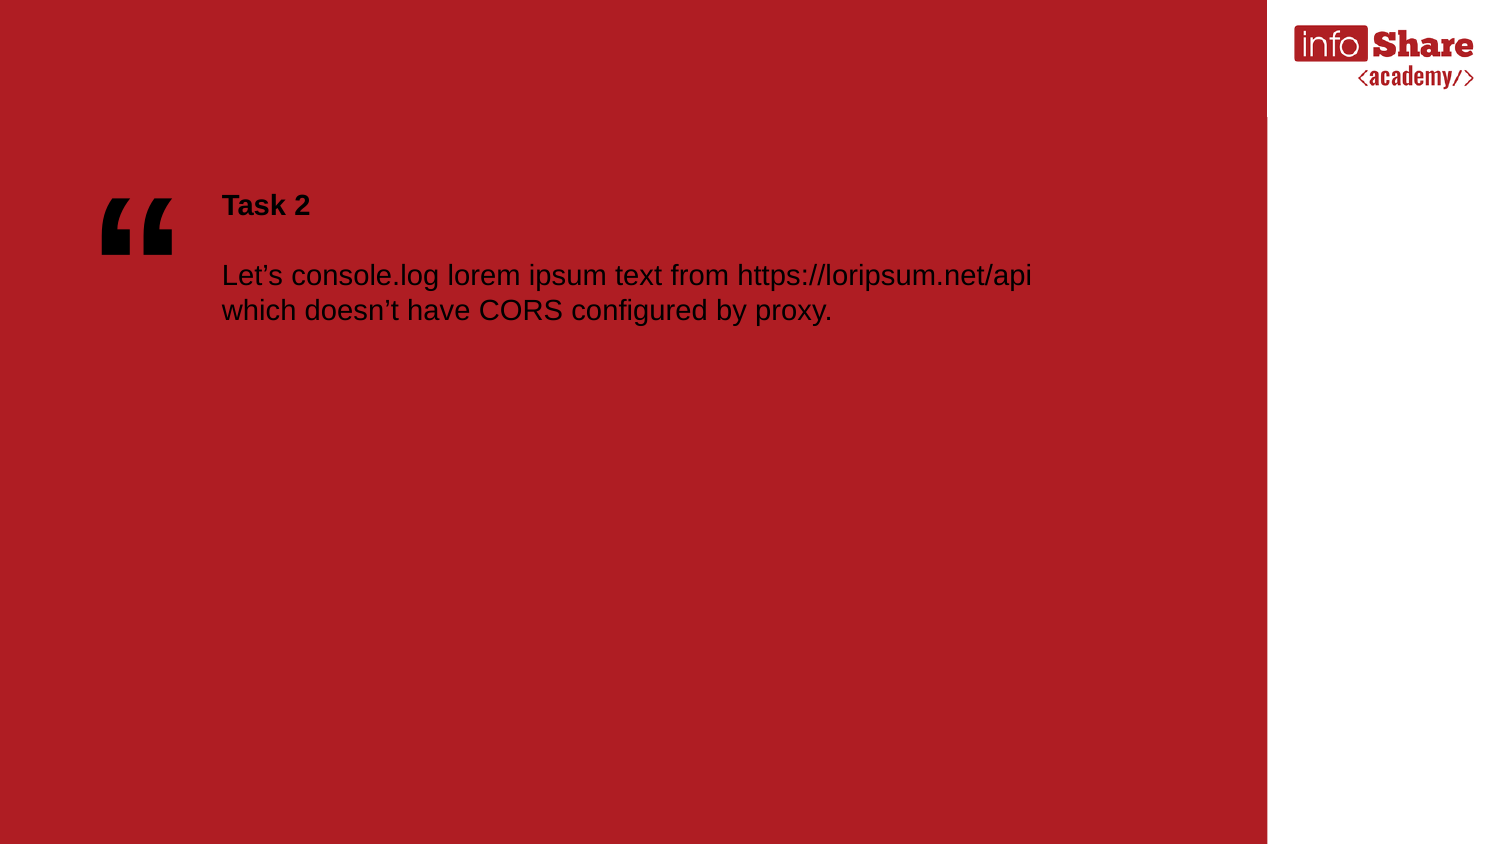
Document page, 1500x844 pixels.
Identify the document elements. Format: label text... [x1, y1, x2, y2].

list Task 2 Let’s console.log lorem ipsum text from https://loripsum.net/api which doesn’t have CORS configured by proxy. [206, 170, 1094, 717]
picture [1267, 0, 1500, 117]
